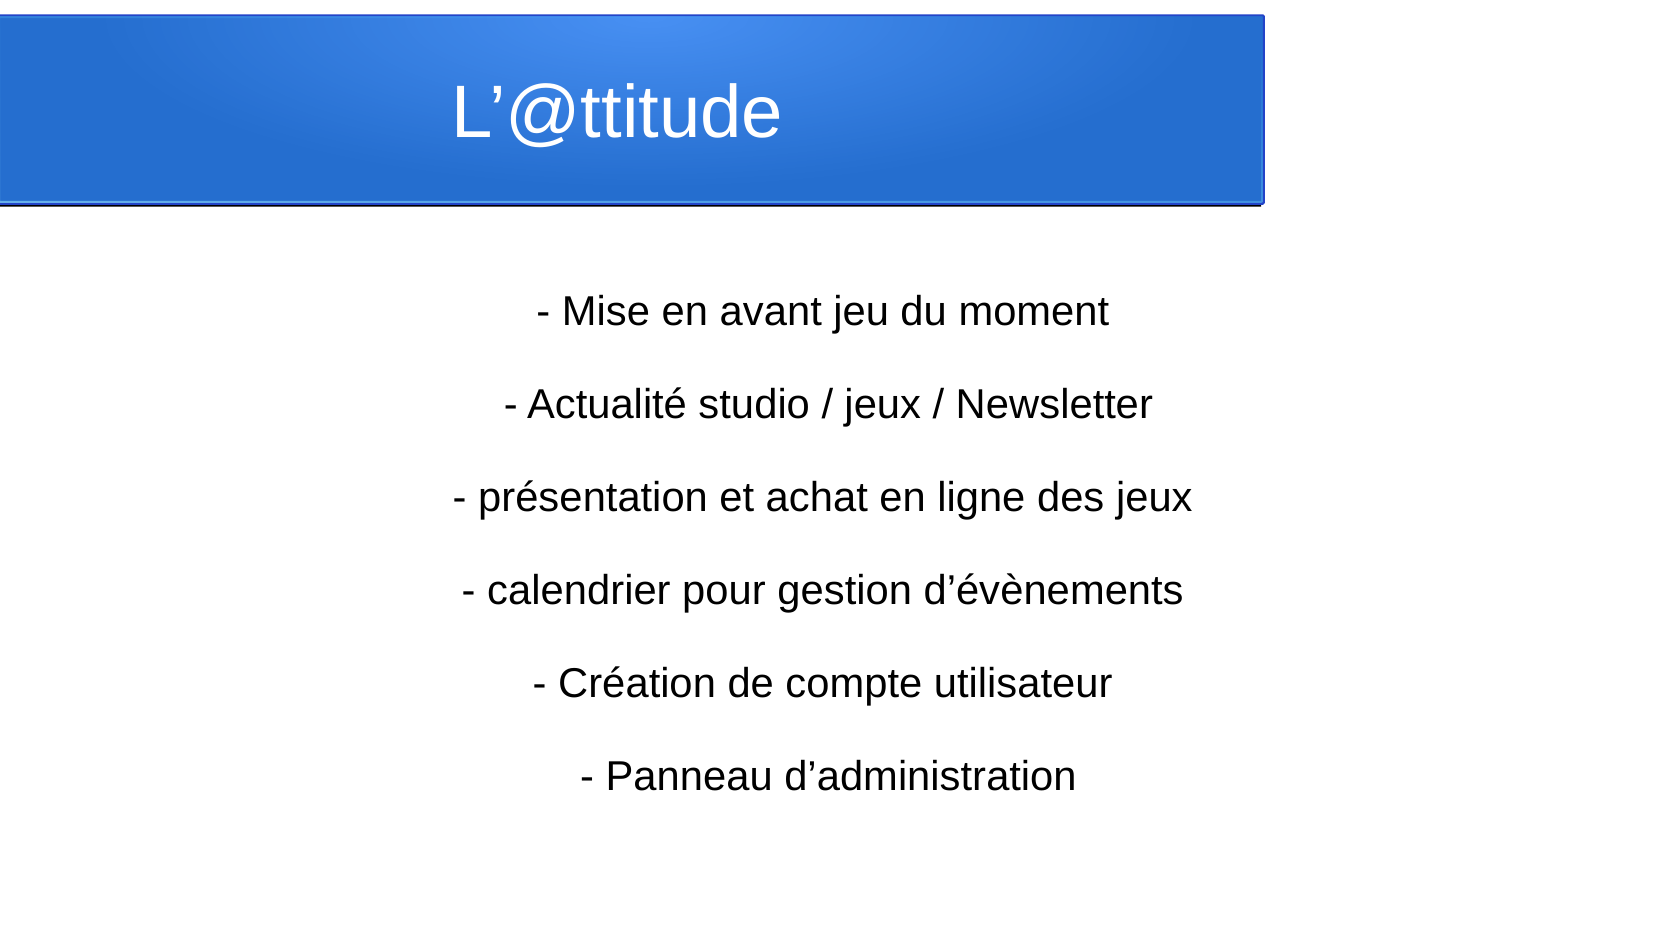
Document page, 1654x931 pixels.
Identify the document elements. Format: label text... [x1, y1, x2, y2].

subtitle - Mise en avant jeu du moment - Actualité studio / jeux / Newsletter - présentation et achat en ligne des jeux - calendrier pour gestion d’évènements - Création de compte utilisateur - Panneau d’administration [275, 241, 1382, 846]
title L’@ttitude [82, 35, 1235, 189]
